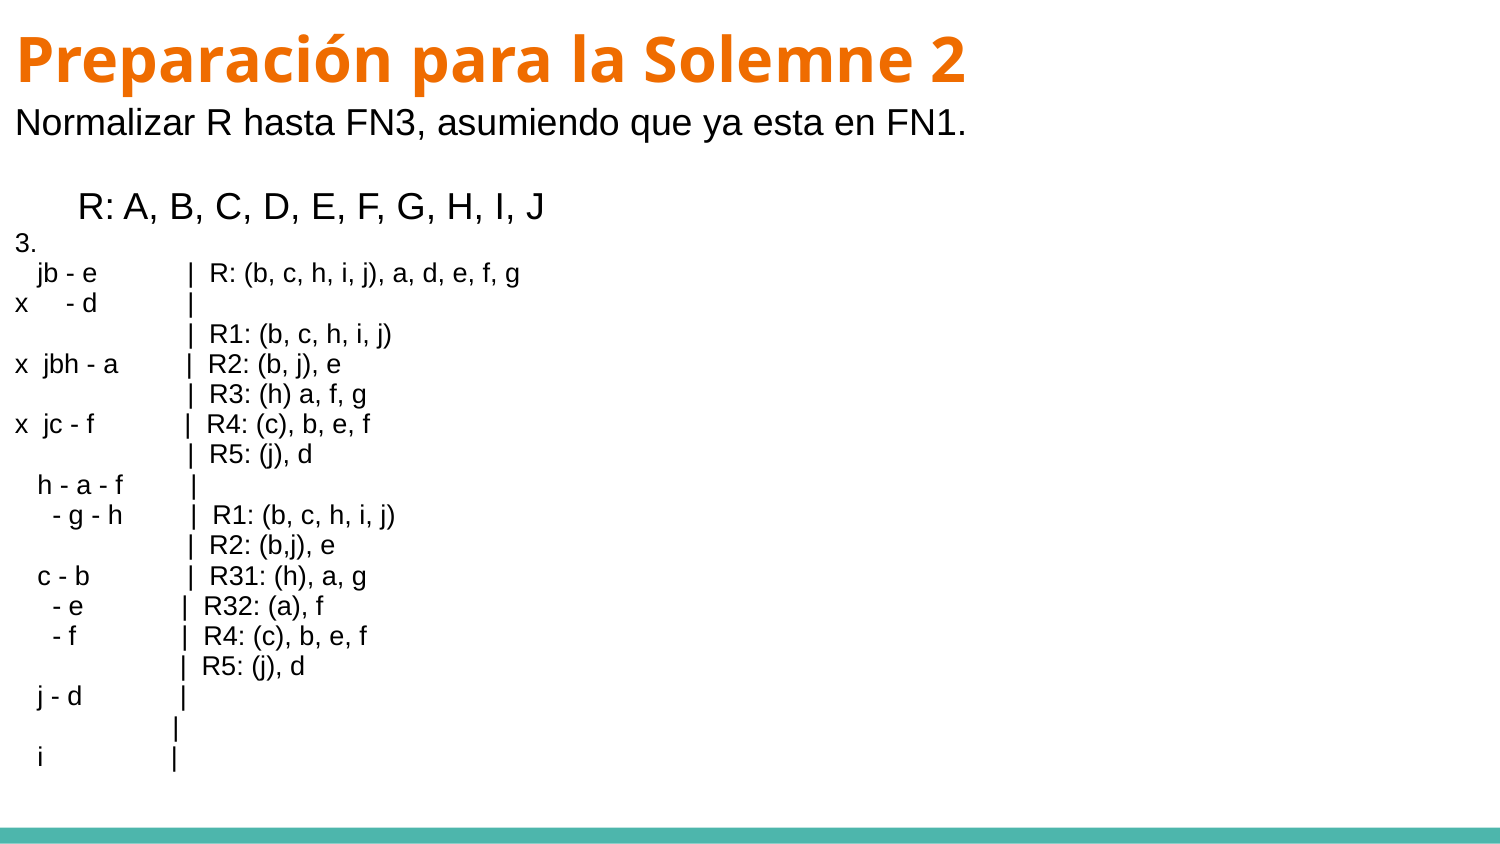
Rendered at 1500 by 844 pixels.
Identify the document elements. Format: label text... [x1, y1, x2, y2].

text_box Normalizar R hasta FN3, asumiendo que ya esta en FN1. R: A, B, C, D, E, F, G, H, I, J 3. jb - e | R: (b, c, h, i, j), a, d, e, f, g x - d | | R1: (b, c, h, i, j) x jbh - a | R2: (b, j), e | R3: (h) a, f, g x jc - f | R4: (c), b, e, f | R5: (j), d h - a - f | - g - h | R1: (b, c, h, i, j) | R2: (b,j), e c - b | R31: (h), a, g - e | R32: (a), f - f | R4: (c), b, e, f | R5: (j), d j - d | | i | [0, 94, 1371, 822]
title Preparación para la Solemne 2 [0, 0, 1398, 116]
